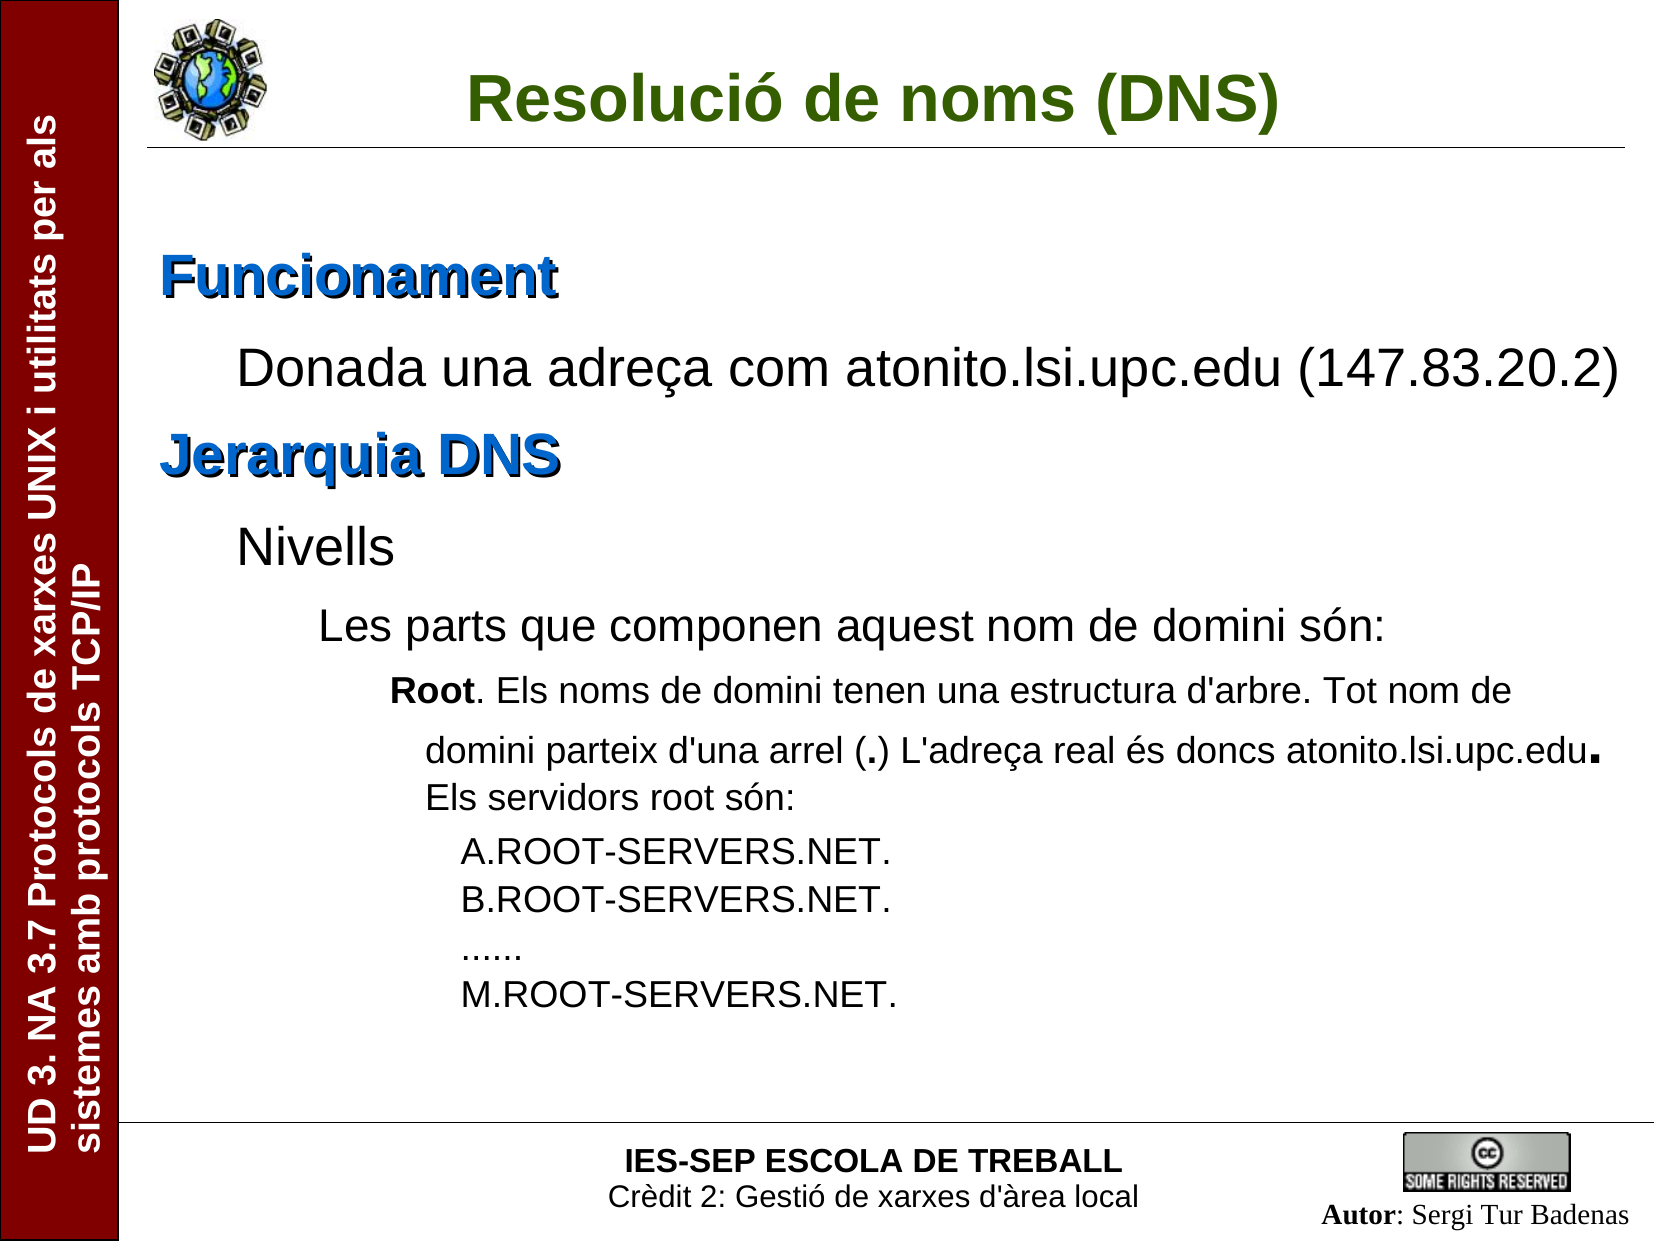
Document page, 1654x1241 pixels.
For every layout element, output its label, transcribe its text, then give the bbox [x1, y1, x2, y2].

list Funcionament Donada una adreça com atonito.lsi.upc.edu (147.83.20.2) Jerarquia DNS Nivells Les parts que componen aquest nom de domini són: Root. Els noms de domini tenen una estructura d'arbre. Tot nom de domini parteix d'una arrel (.) L'adreça real és doncs atonito.lsi.upc.edu. Els servidors root són: A.ROOT-SERVERS.NET. B.ROOT-SERVERS.NET. ...... M.ROOT-SERVERS.NET. [141, 242, 1630, 1078]
picture [1403, 1132, 1571, 1192]
picture [154, 19, 268, 49]
title Resolució de noms (DNS) [129, 49, 1619, 148]
